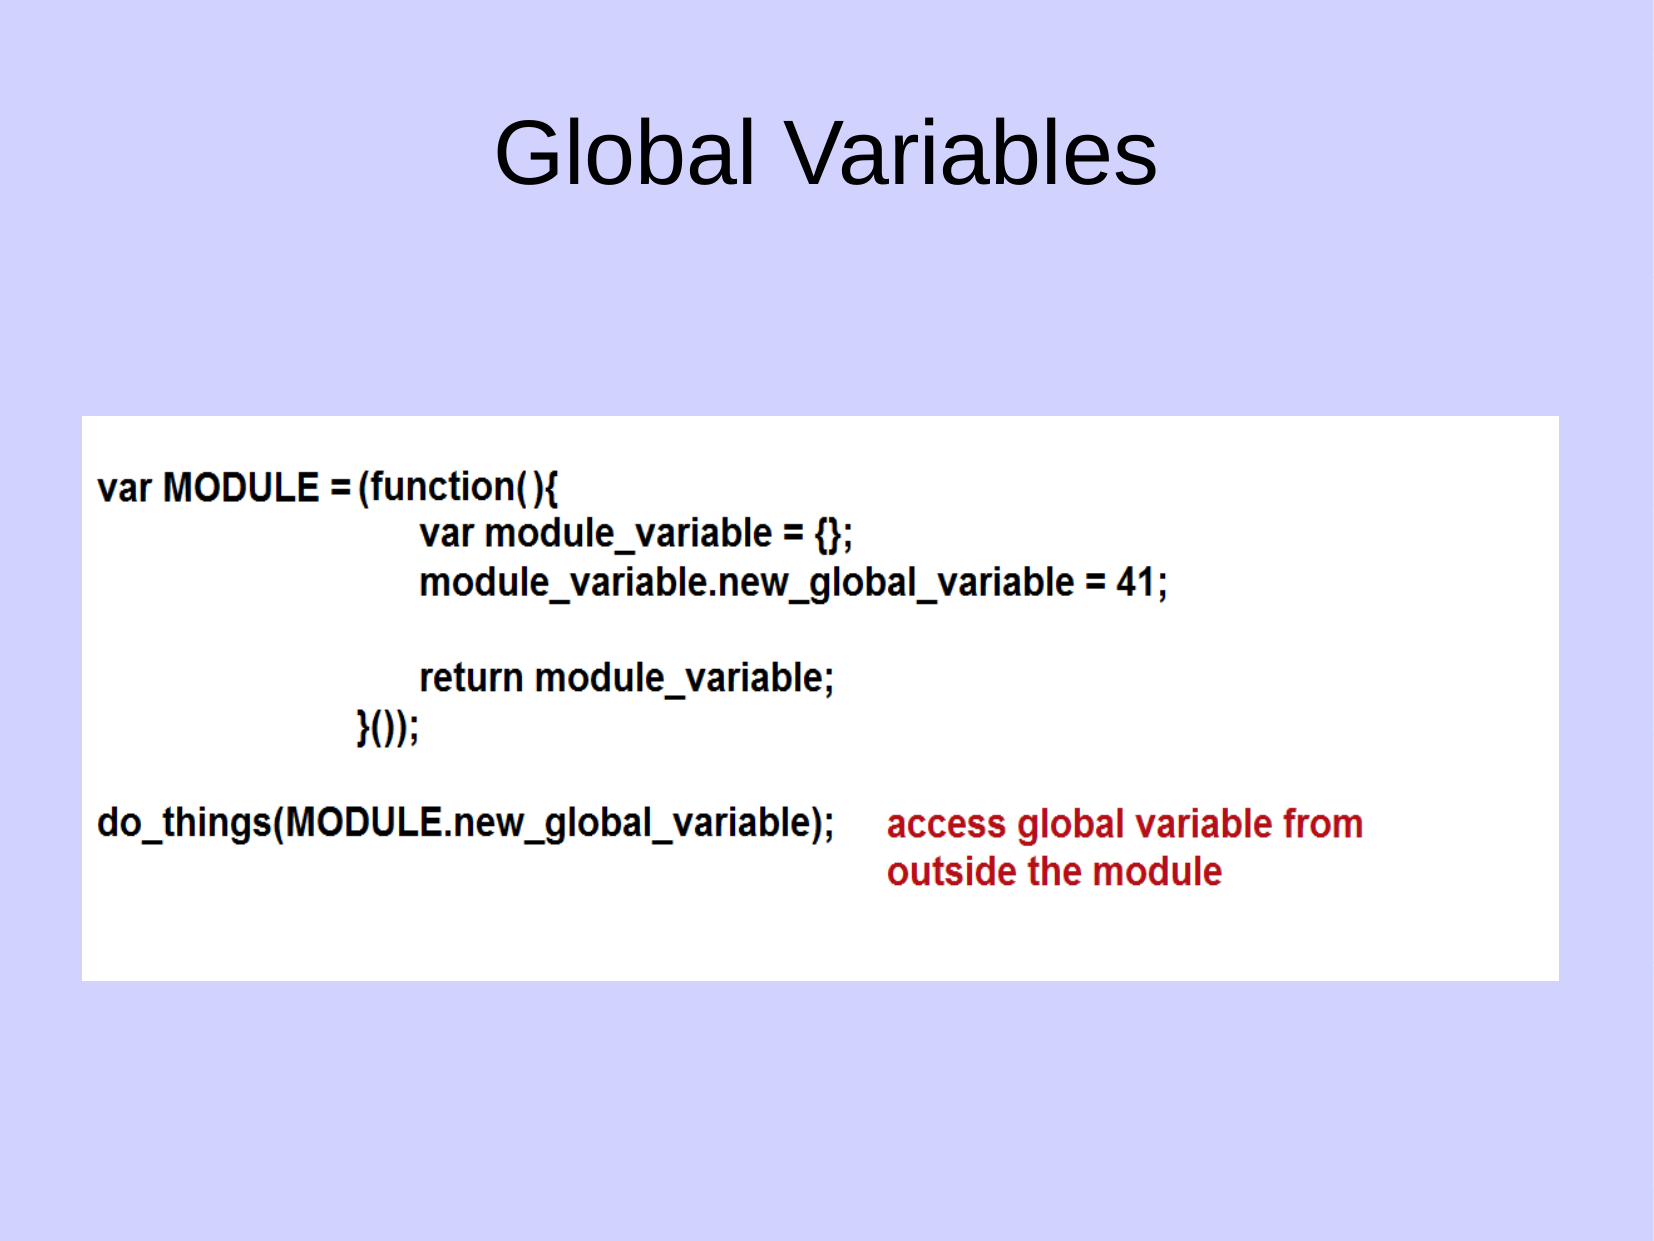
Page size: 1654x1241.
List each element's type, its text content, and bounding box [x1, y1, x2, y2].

title Global Variables [82, 49, 1571, 257]
picture [0, 0, 1654, 1241]
